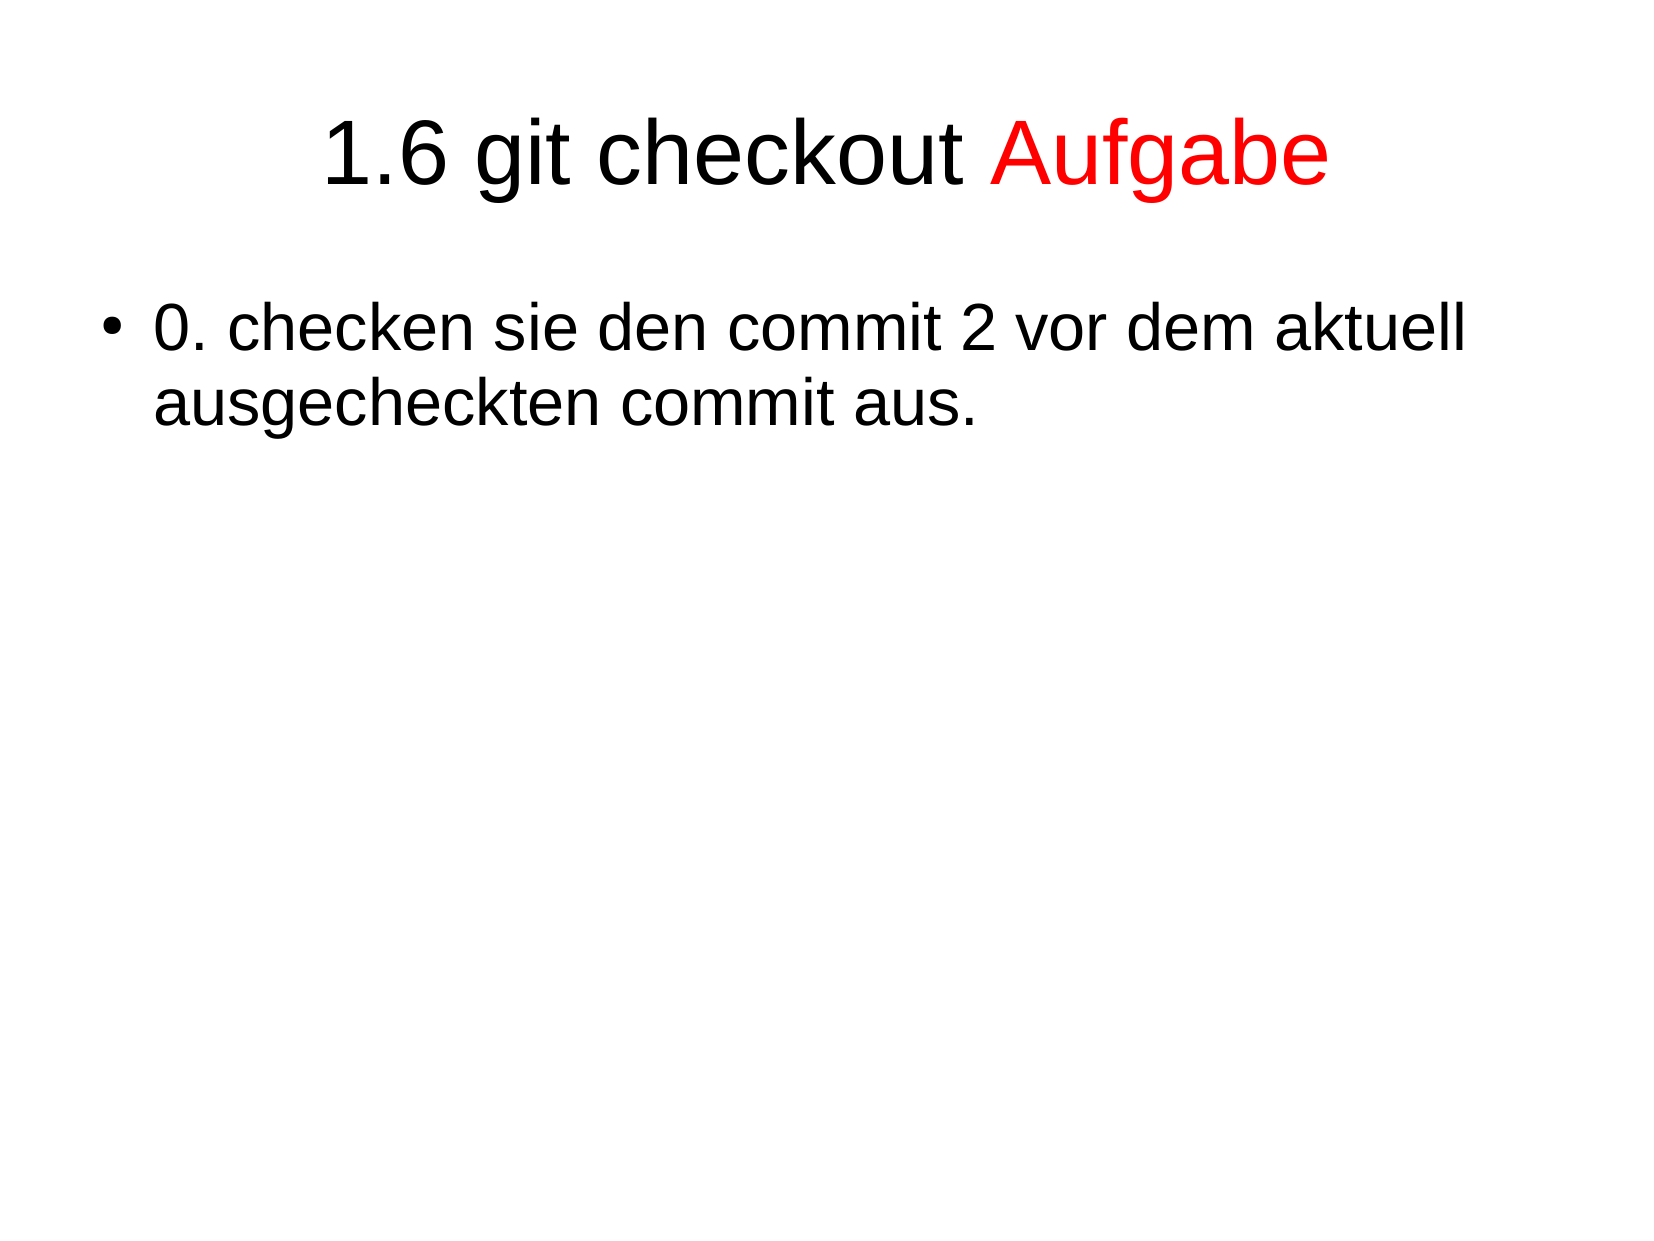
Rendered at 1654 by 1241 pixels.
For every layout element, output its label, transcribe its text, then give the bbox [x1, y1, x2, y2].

title 1.6 git checkout Aufgabe [82, 49, 1571, 257]
list 0. checken sie den commit 2 vor dem aktuell ausgecheckten commit aus. [82, 290, 1538, 1010]
